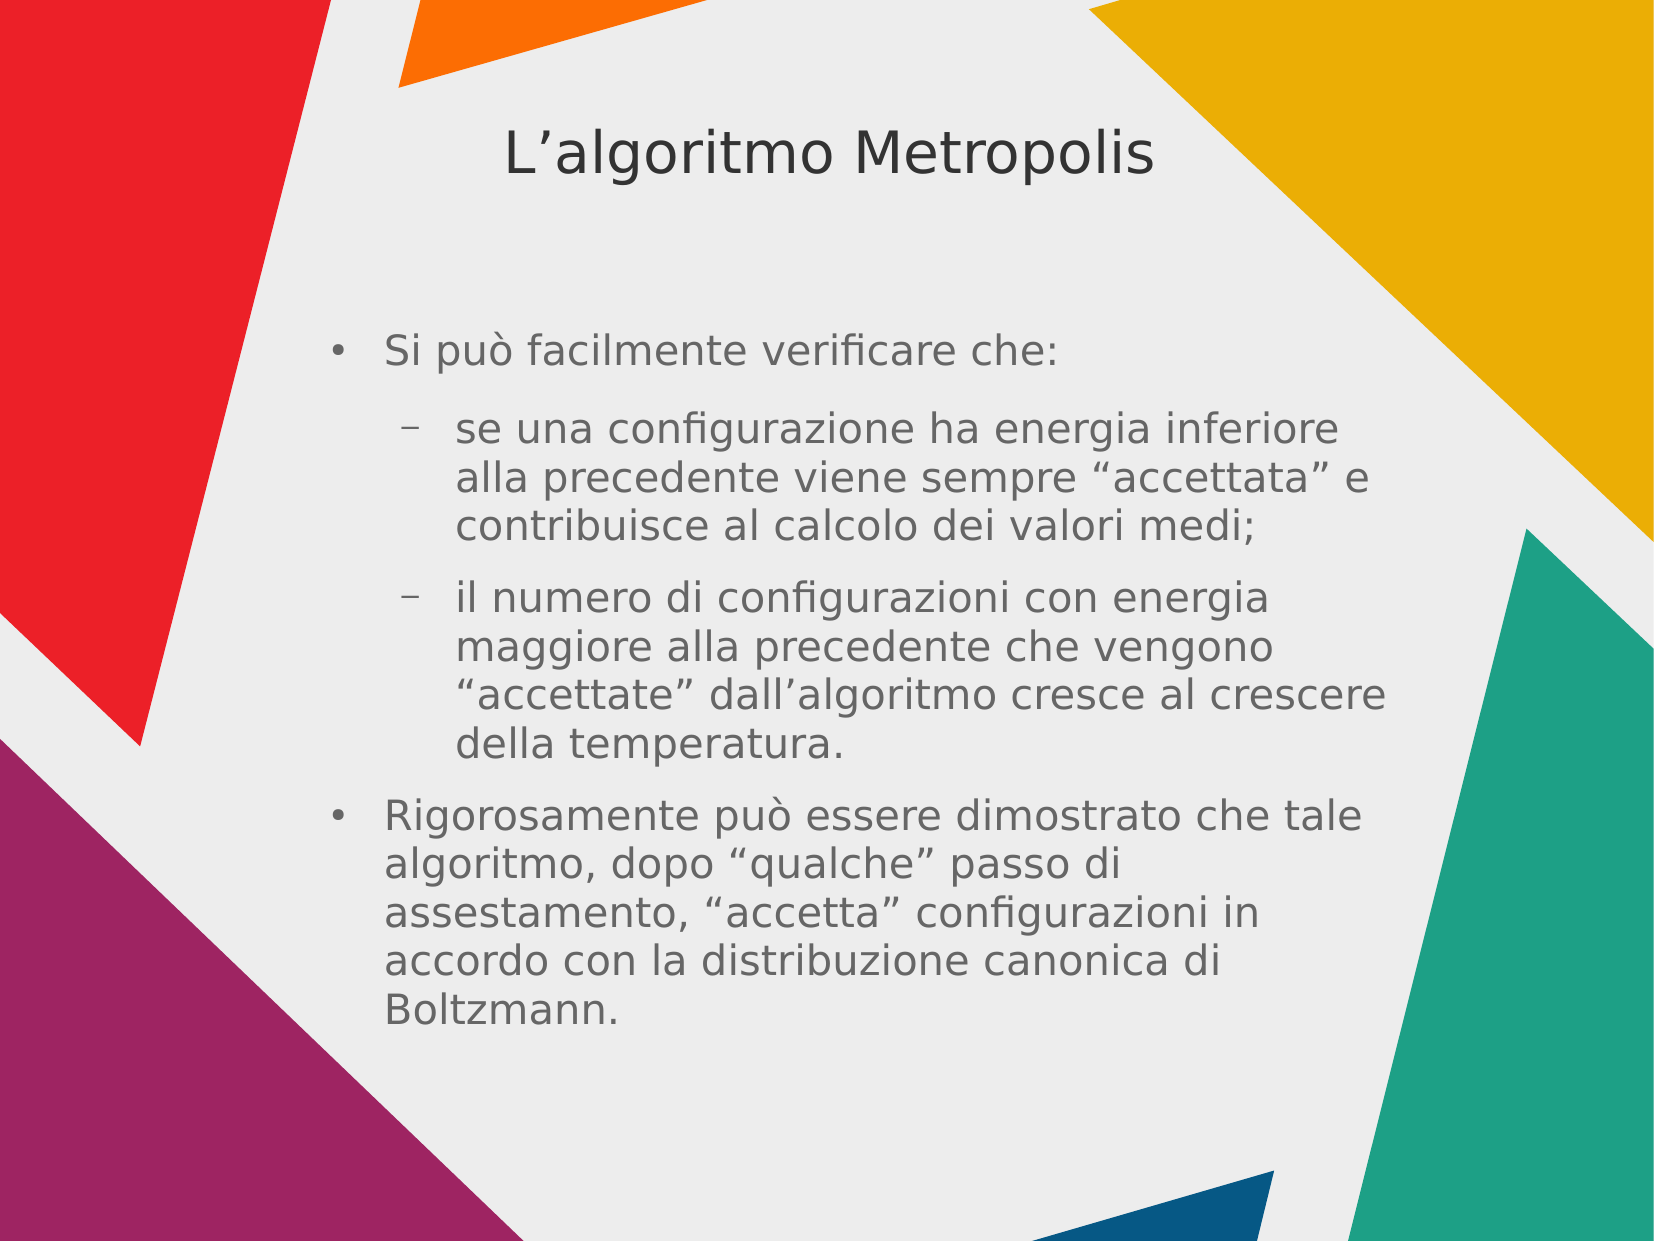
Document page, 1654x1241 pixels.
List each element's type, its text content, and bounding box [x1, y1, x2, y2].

title L’algoritmo Metropolis [289, 49, 1372, 257]
list Si può facilmente verificare che: se una configurazione ha energia inferiore alla precedente viene sempre “accettata” e contribuisce al calcolo dei valori medi; il numero di configurazioni con energia maggiore alla precedente che vengono “accettate” dall’algoritmo cresce al crescere della temperatura. Rigorosamente può essere dimostrato che tale algoritmo, dopo “qualche” passo di assestamento, “accetta” configurazioni in accordo con la distribuzione canonica di Boltzmann. [313, 248, 1395, 1048]
